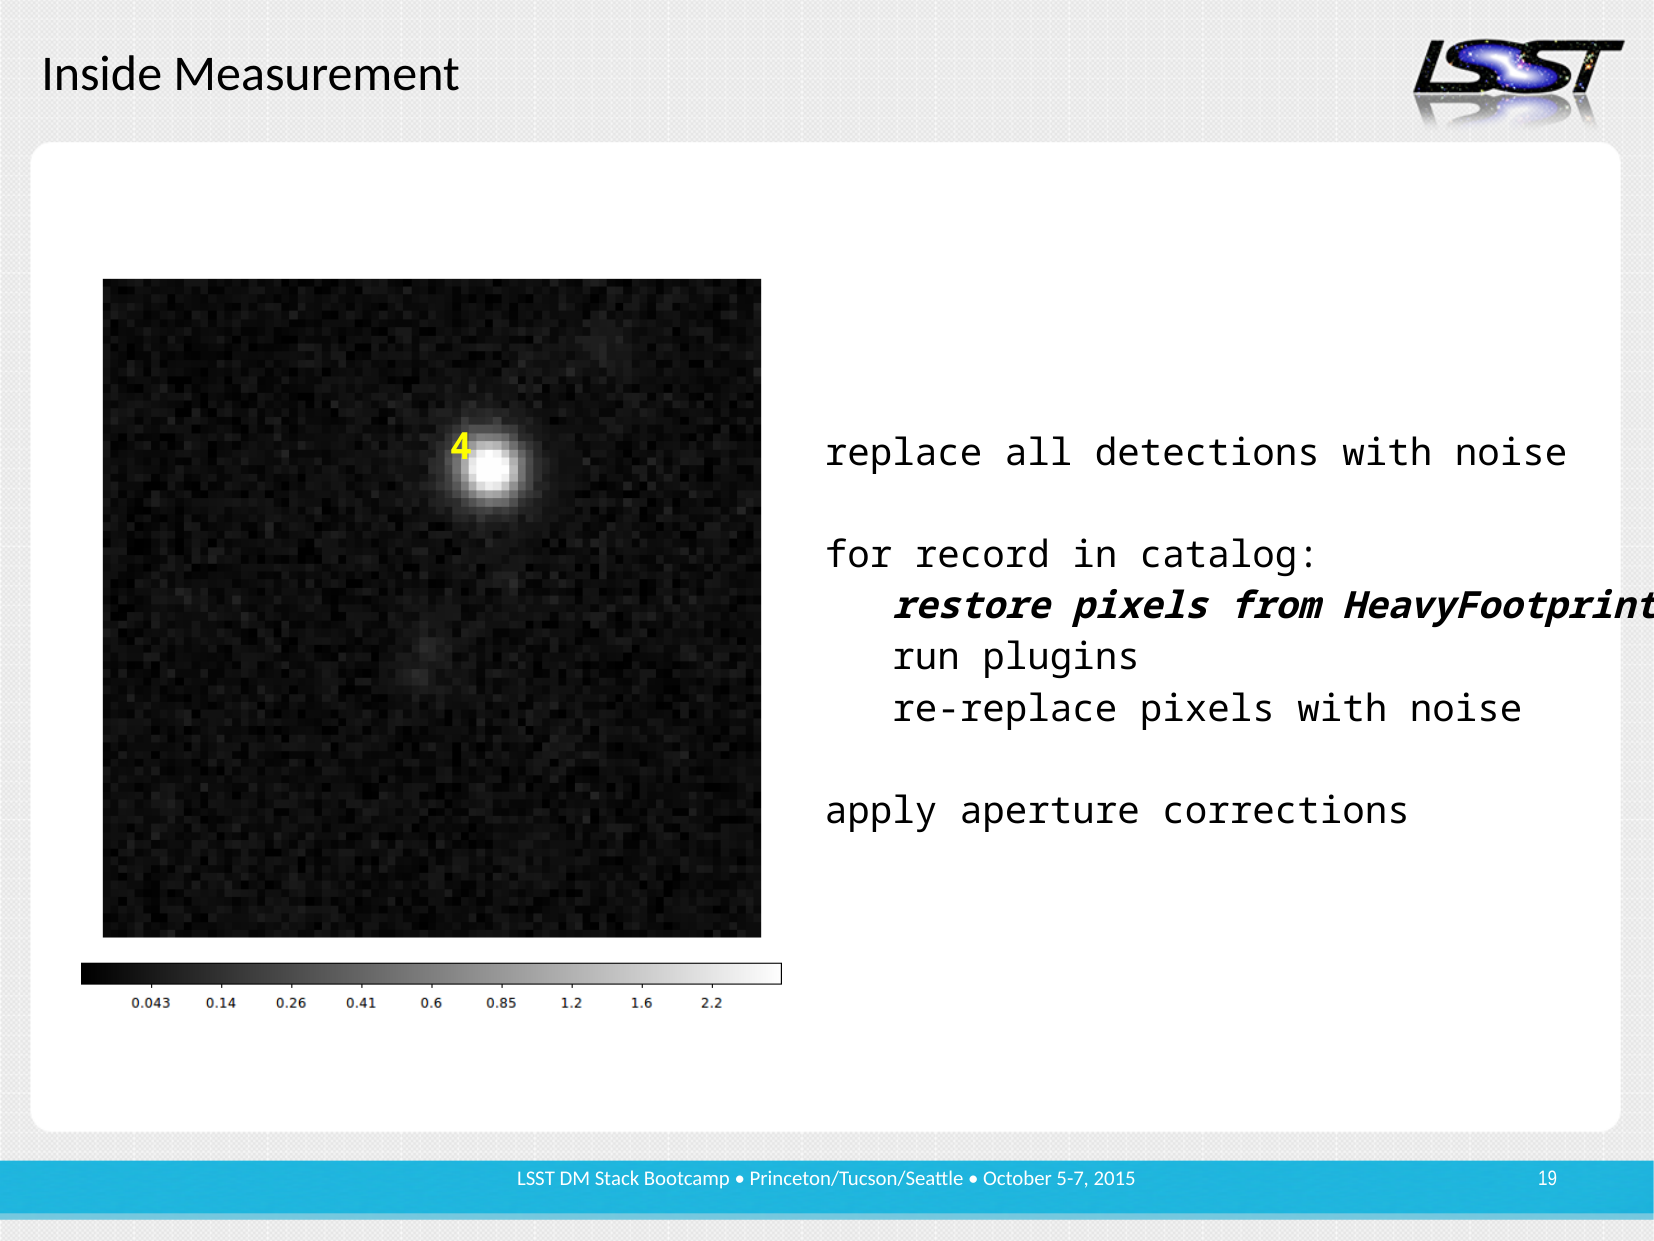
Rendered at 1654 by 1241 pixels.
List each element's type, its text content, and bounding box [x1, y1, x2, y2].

text_box replace all detections with noise for record in catalog: restore pixels from HeavyFootprint run plugins re-replace pixels with noise apply aperture corrections [810, 285, 1591, 976]
title Inside Measurement [41, 27, 1161, 129]
picture [0, 0, 1654, 1241]
text_box 4 [435, 412, 484, 466]
picture [1648, 602, 1654, 614]
